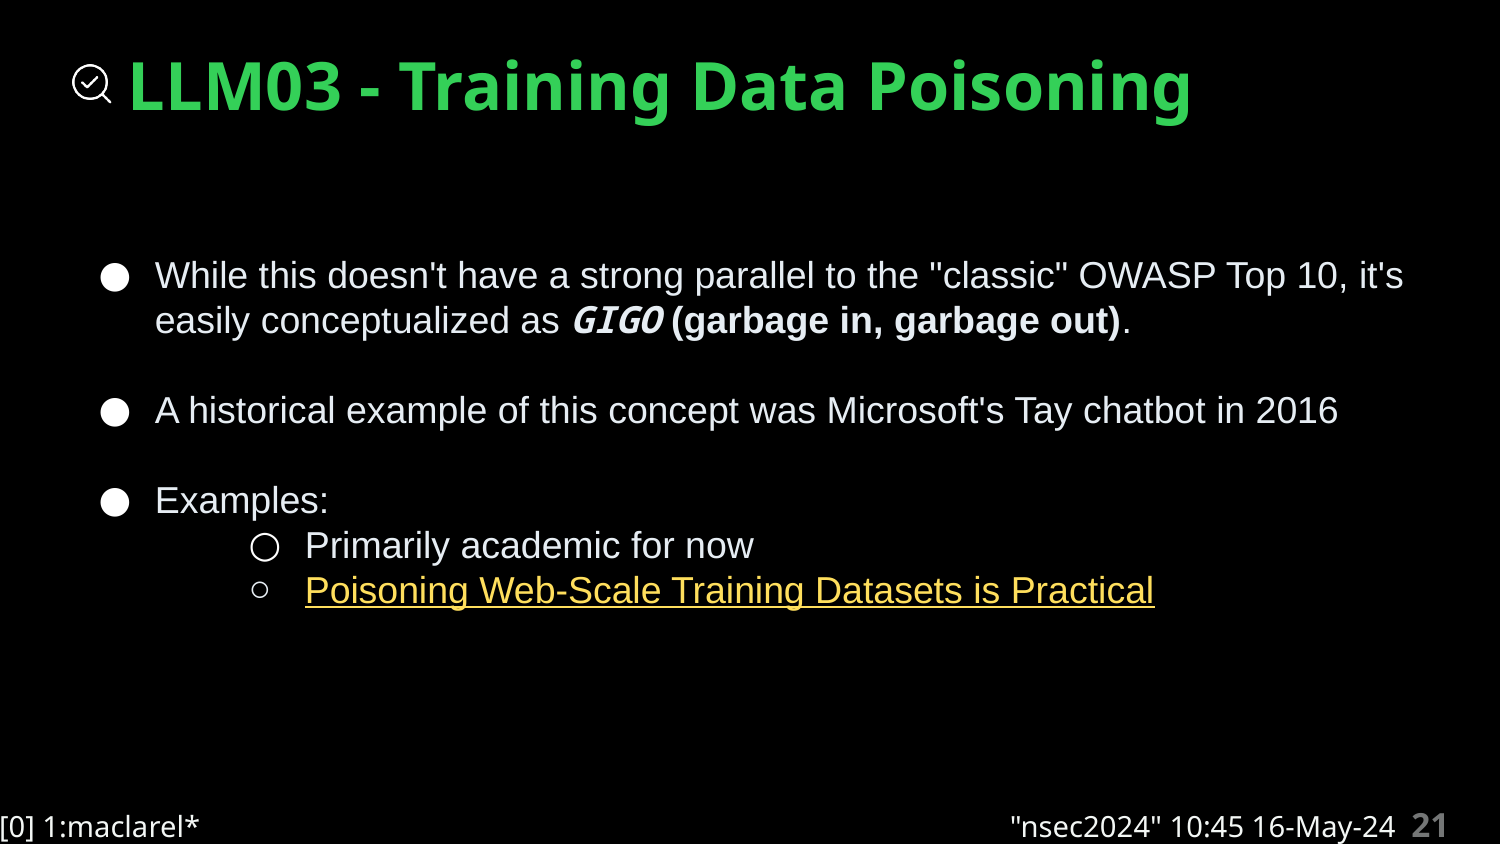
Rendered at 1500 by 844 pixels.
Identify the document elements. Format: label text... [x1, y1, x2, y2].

text_box LLM03 - Training Data Poisoning [112, 28, 1298, 139]
picture [72, 64, 112, 105]
text_box [0] 1:maclarel* "nsec2024" 10:45 16-May-24 21 [0, 788, 1500, 844]
text_box While this doesn't have a strong parallel to the "classic" OWASP Top 10, it's easily conceptualized as GIGO (garbage in, garbage out). A historical example of this concept was Microsoft's Tay chatbot in 2016 Examples: Primarily academic for now Poisoning Web-Scale Training Datasets is Practical [64, 235, 1435, 672]
